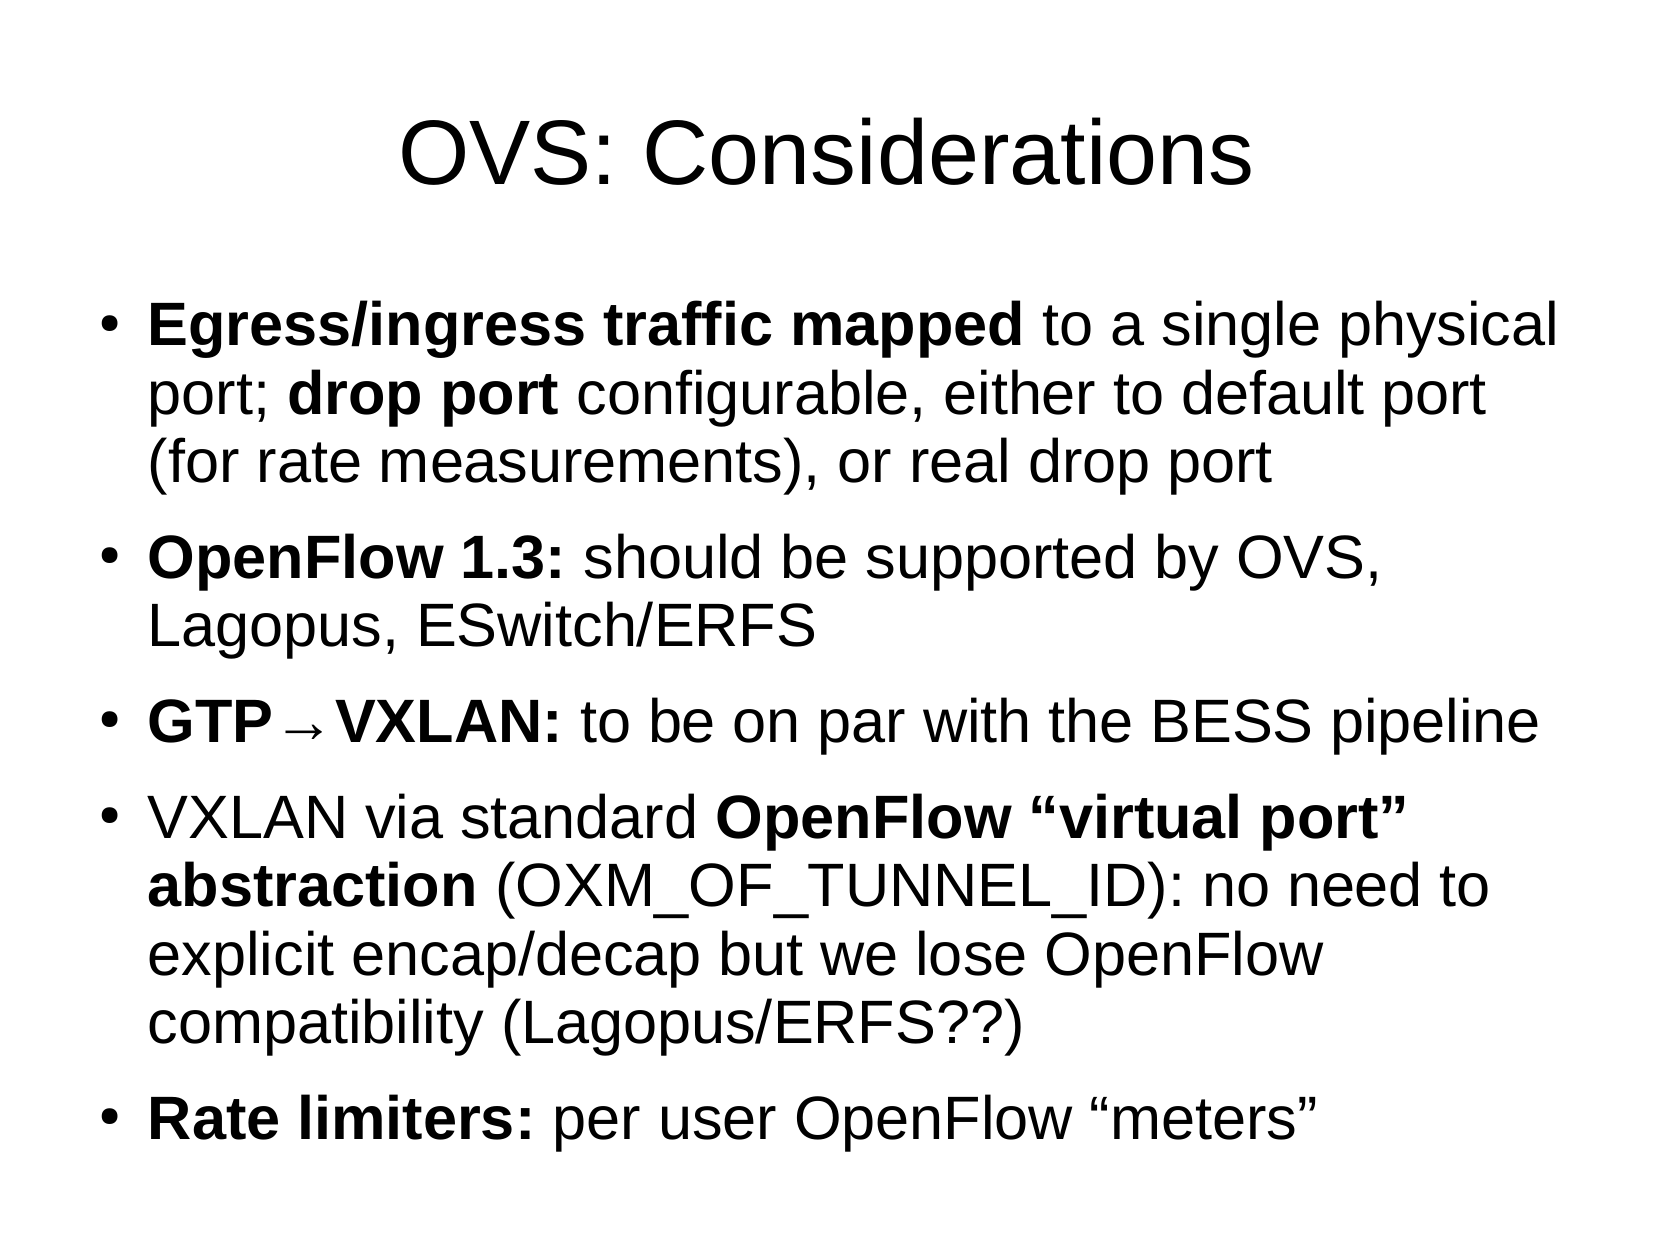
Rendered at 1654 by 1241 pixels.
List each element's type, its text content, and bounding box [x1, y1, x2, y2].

title OVS: Considerations [82, 49, 1571, 257]
list Egress/ingress traffic mapped to a single physical port; drop port configurable, either to default port (for rate measurements), or real drop port OpenFlow 1.3: should be supported by OVS, Lagopus, ESwitch/ERFS GTP→VXLAN: to be on par with the BESS pipeline VXLAN via standard OpenFlow “virtual port” abstraction (OXM_OF_TUNNEL_ID): no need to explicit encap/decap but we lose OpenFlow compatibility (Lagopus/ERFS??) Rate limiters: per user OpenFlow “meters” [82, 290, 1571, 1186]
